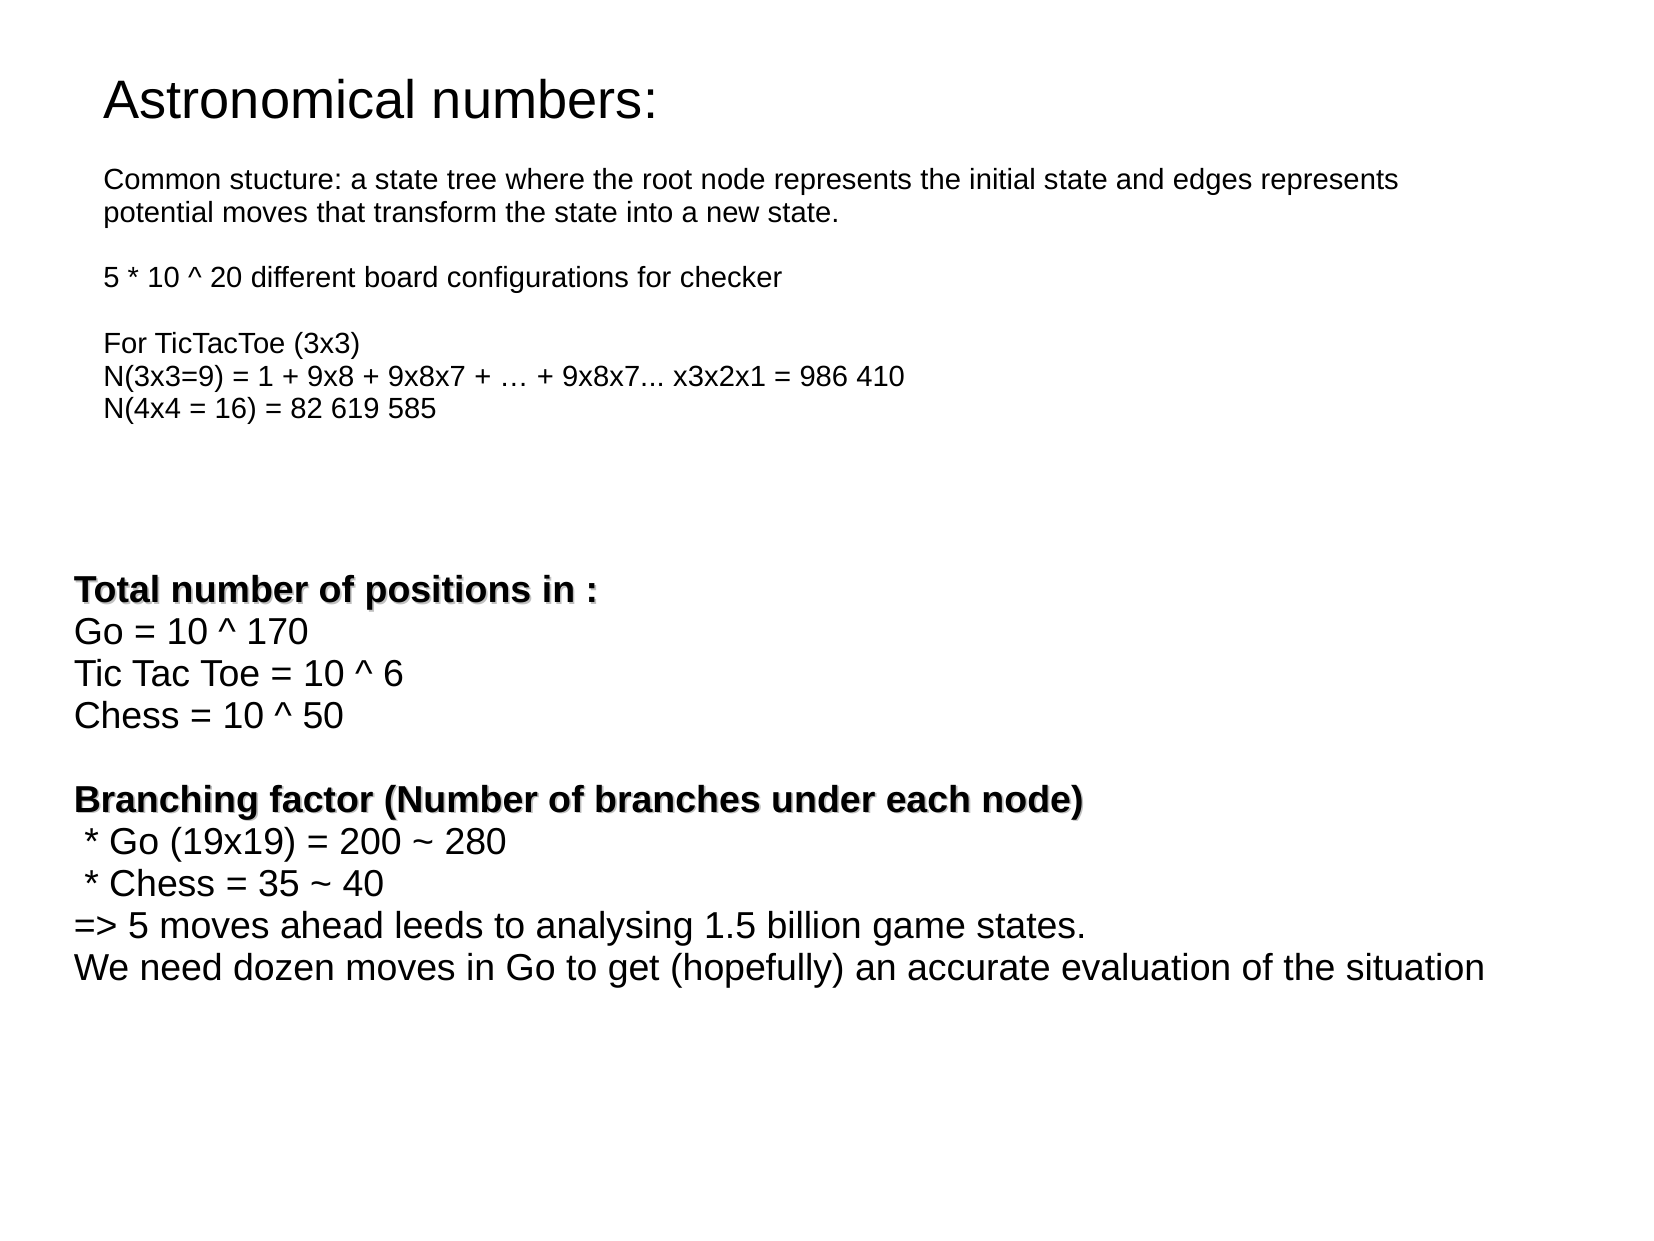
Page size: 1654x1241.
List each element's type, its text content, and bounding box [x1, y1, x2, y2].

text_box Astronomical numbers: Common stucture: a state tree where the root node represents the initial state and edges represents potential moves that transform the state into a new state. 5 * 10 ^ 20 different board configurations for checker For TicTacToe (3x3) N(3x3=9) = 1 + 9x8 + 9x8x7 + … + 9x8x7... x3x2x1 = 986 410 N(4x4 = 16) = 82 619 585 [88, 29, 1447, 561]
text_box Total number of positions in : Go = 10 ^ 170 Tic Tac Toe = 10 ^ 6 Chess = 10 ^ 50 Branching factor (Number of branches under each node) * Go (19x19) = 200 ~ 280 * Chess = 35 ~ 40 => 5 moves ahead leeds to analysing 1.5 billion game states. We need dozen moves in Go to get (hopefully) an accurate evaluation of the situation [59, 561, 1506, 1038]
